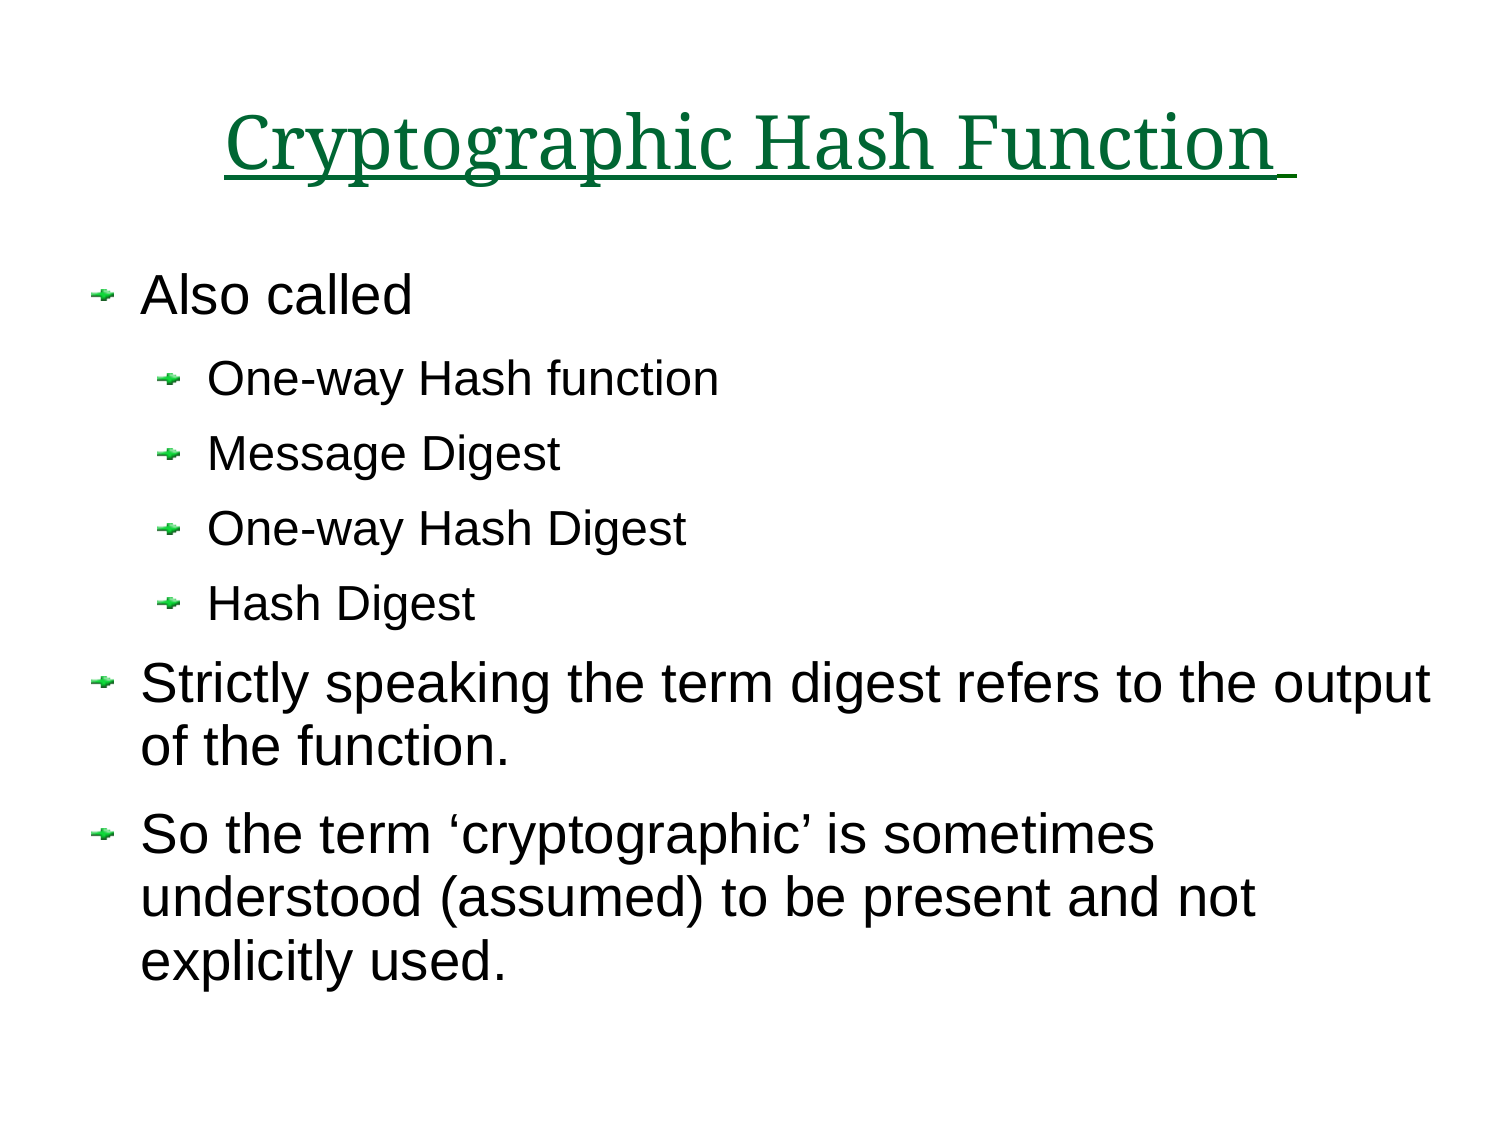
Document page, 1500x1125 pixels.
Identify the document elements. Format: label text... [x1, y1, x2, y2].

list Also called One-way Hash function Message Digest One-way Hash Digest Hash Digest Strictly speaking the term digest refers to the output of the function. So the term ‘cryptographic’ is sometimes understood (assumed) to be present and not explicitly used. [75, 263, 1447, 997]
title Cryptographic Hash Function [75, 44, 1447, 236]
